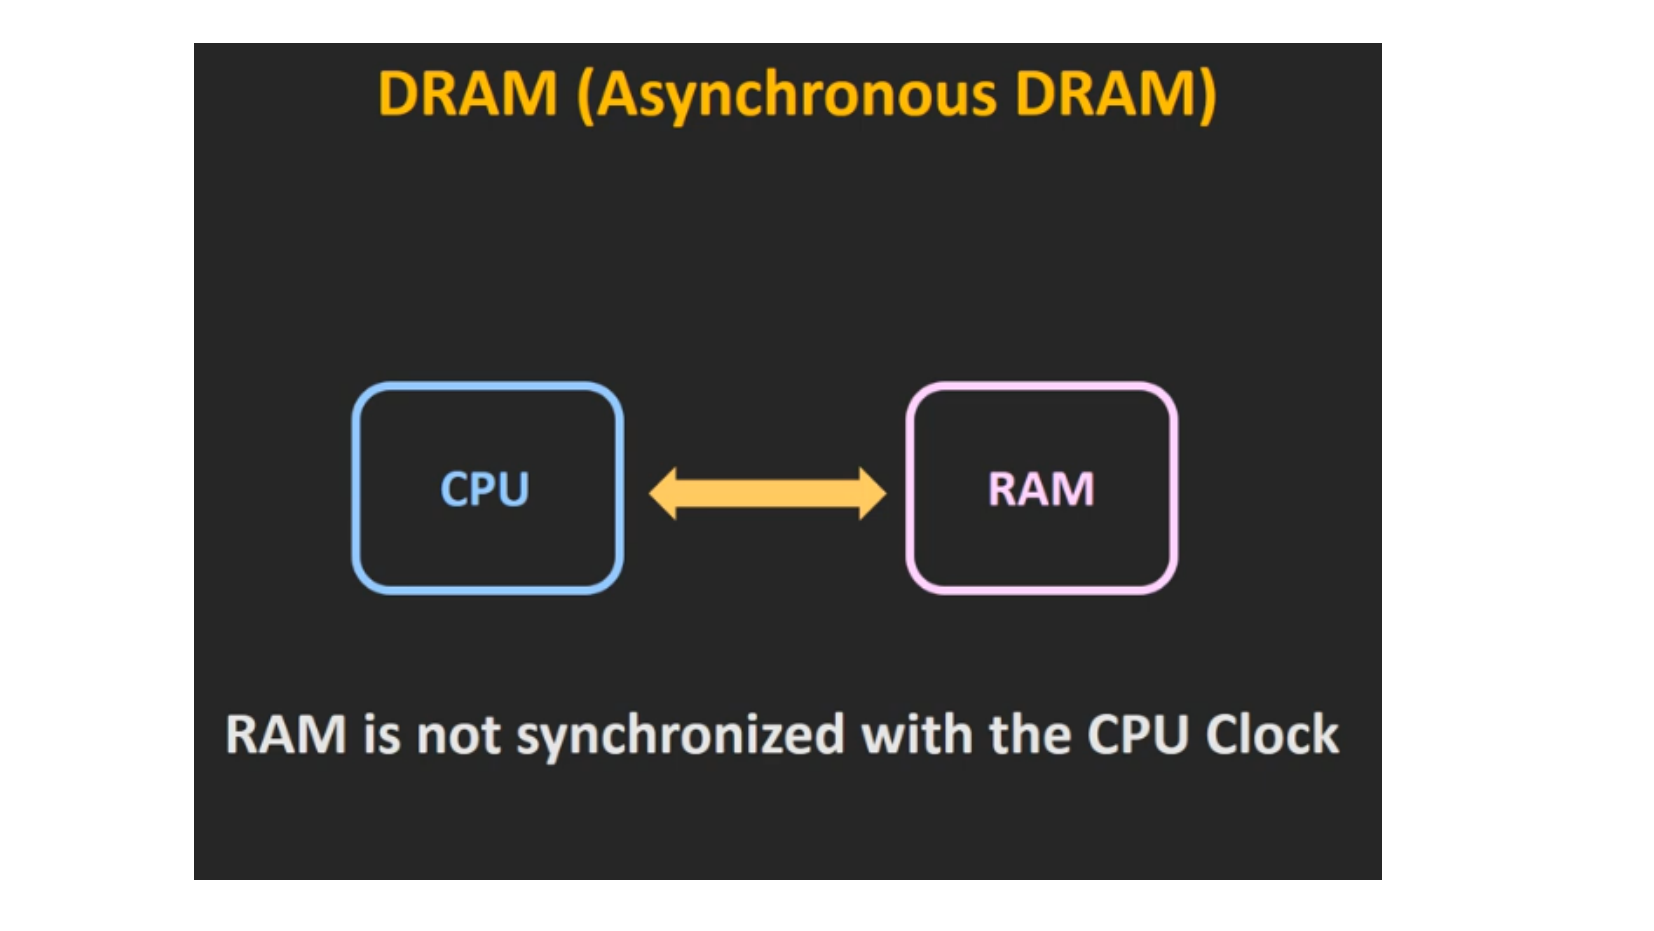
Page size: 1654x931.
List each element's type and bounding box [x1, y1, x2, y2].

picture [194, 43, 1382, 880]
